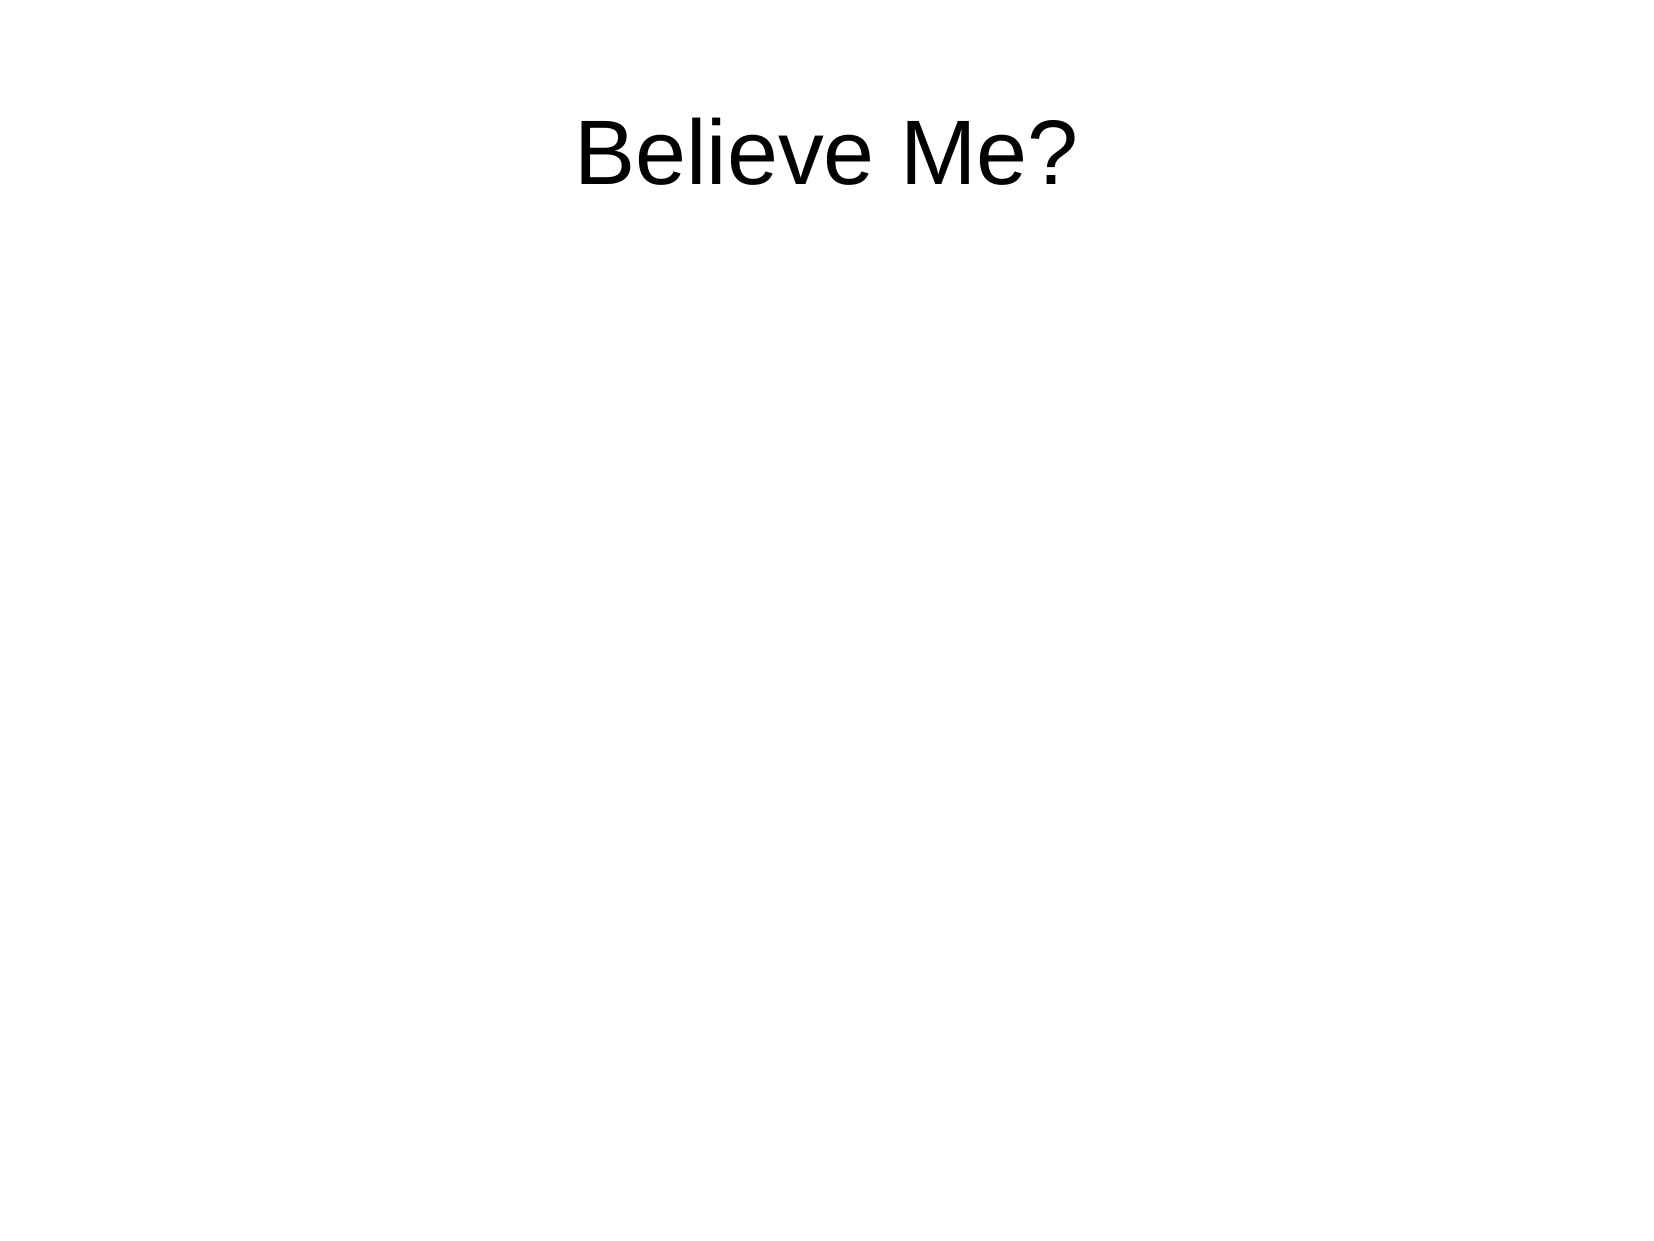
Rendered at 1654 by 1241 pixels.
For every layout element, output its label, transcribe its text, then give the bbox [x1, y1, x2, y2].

title Believe Me? [82, 49, 1571, 257]
